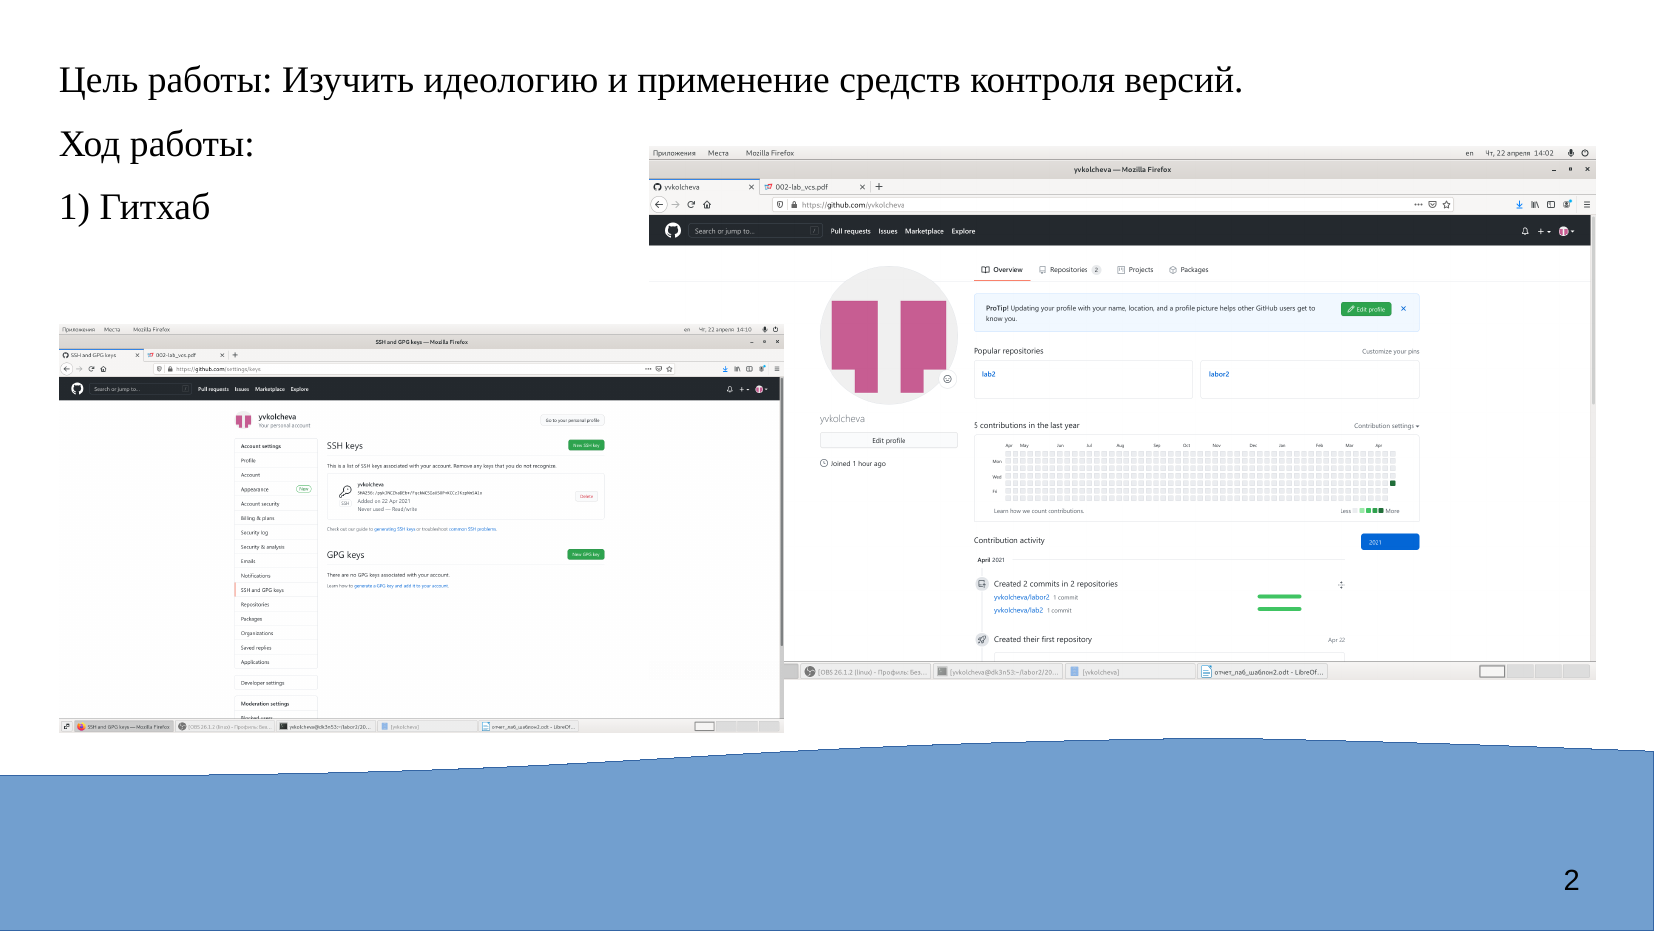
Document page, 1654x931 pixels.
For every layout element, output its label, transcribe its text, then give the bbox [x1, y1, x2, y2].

list Цель работы: Изучить идеологию и применение средств контроля версий. Ход работы: 1) Гитхаб [59, 59, 1595, 324]
picture [59, 146, 1596, 733]
